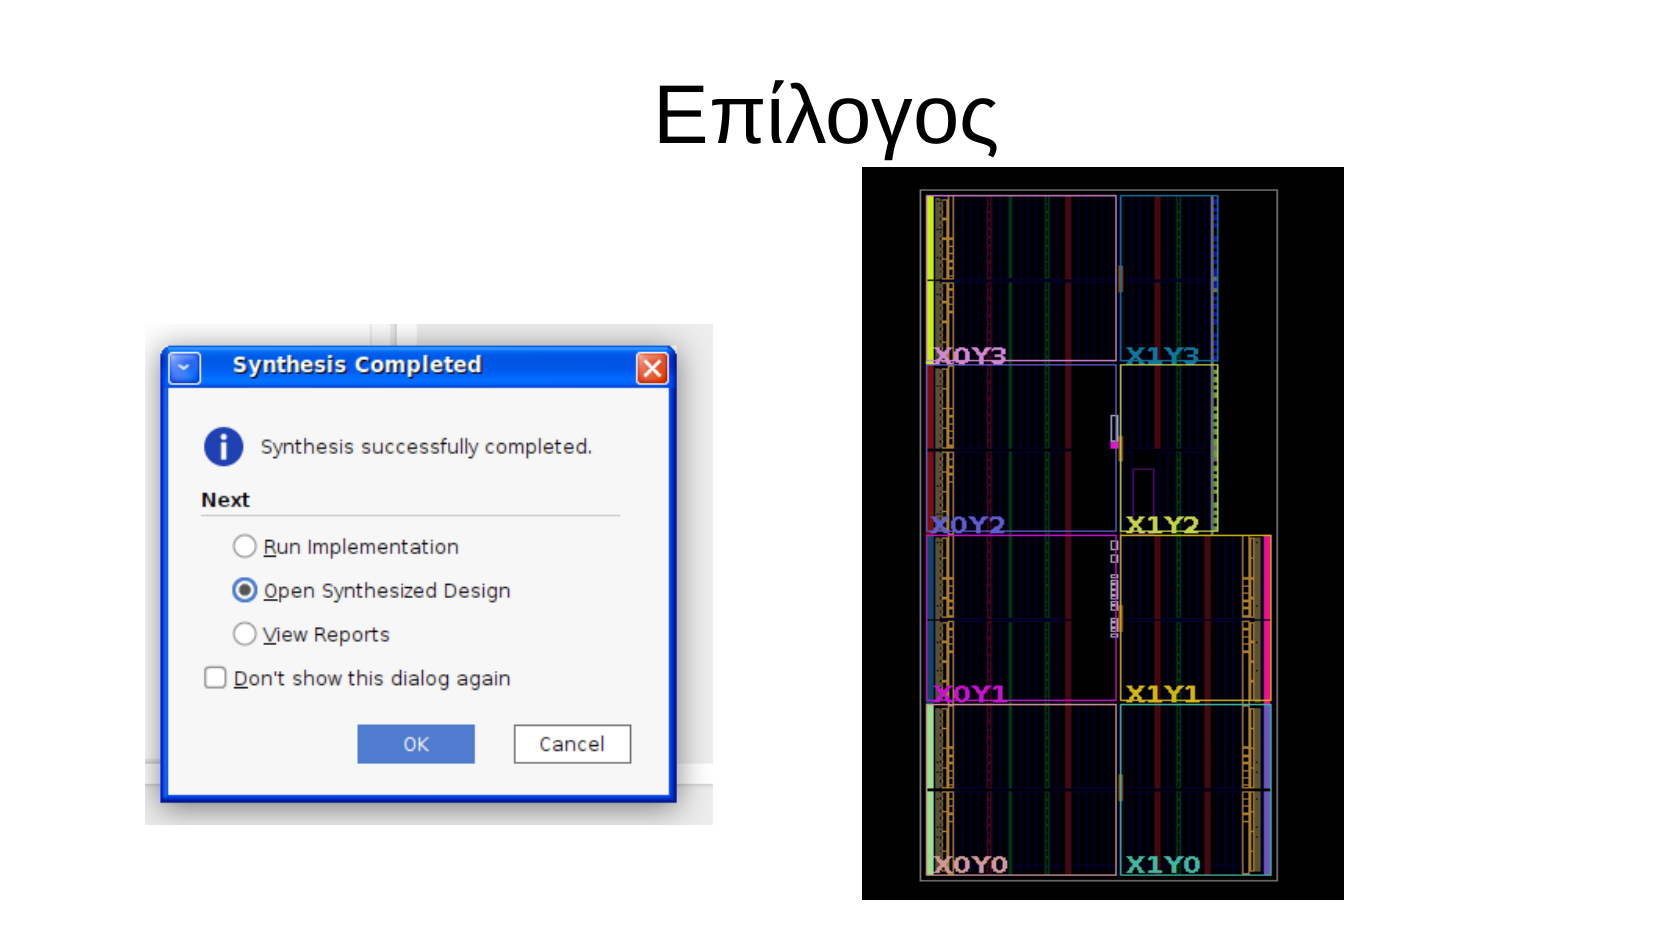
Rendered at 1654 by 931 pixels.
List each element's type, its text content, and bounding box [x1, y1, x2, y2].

picture [862, 167, 1344, 901]
picture [145, 324, 713, 826]
title Επίλογος [82, 37, 1571, 193]
